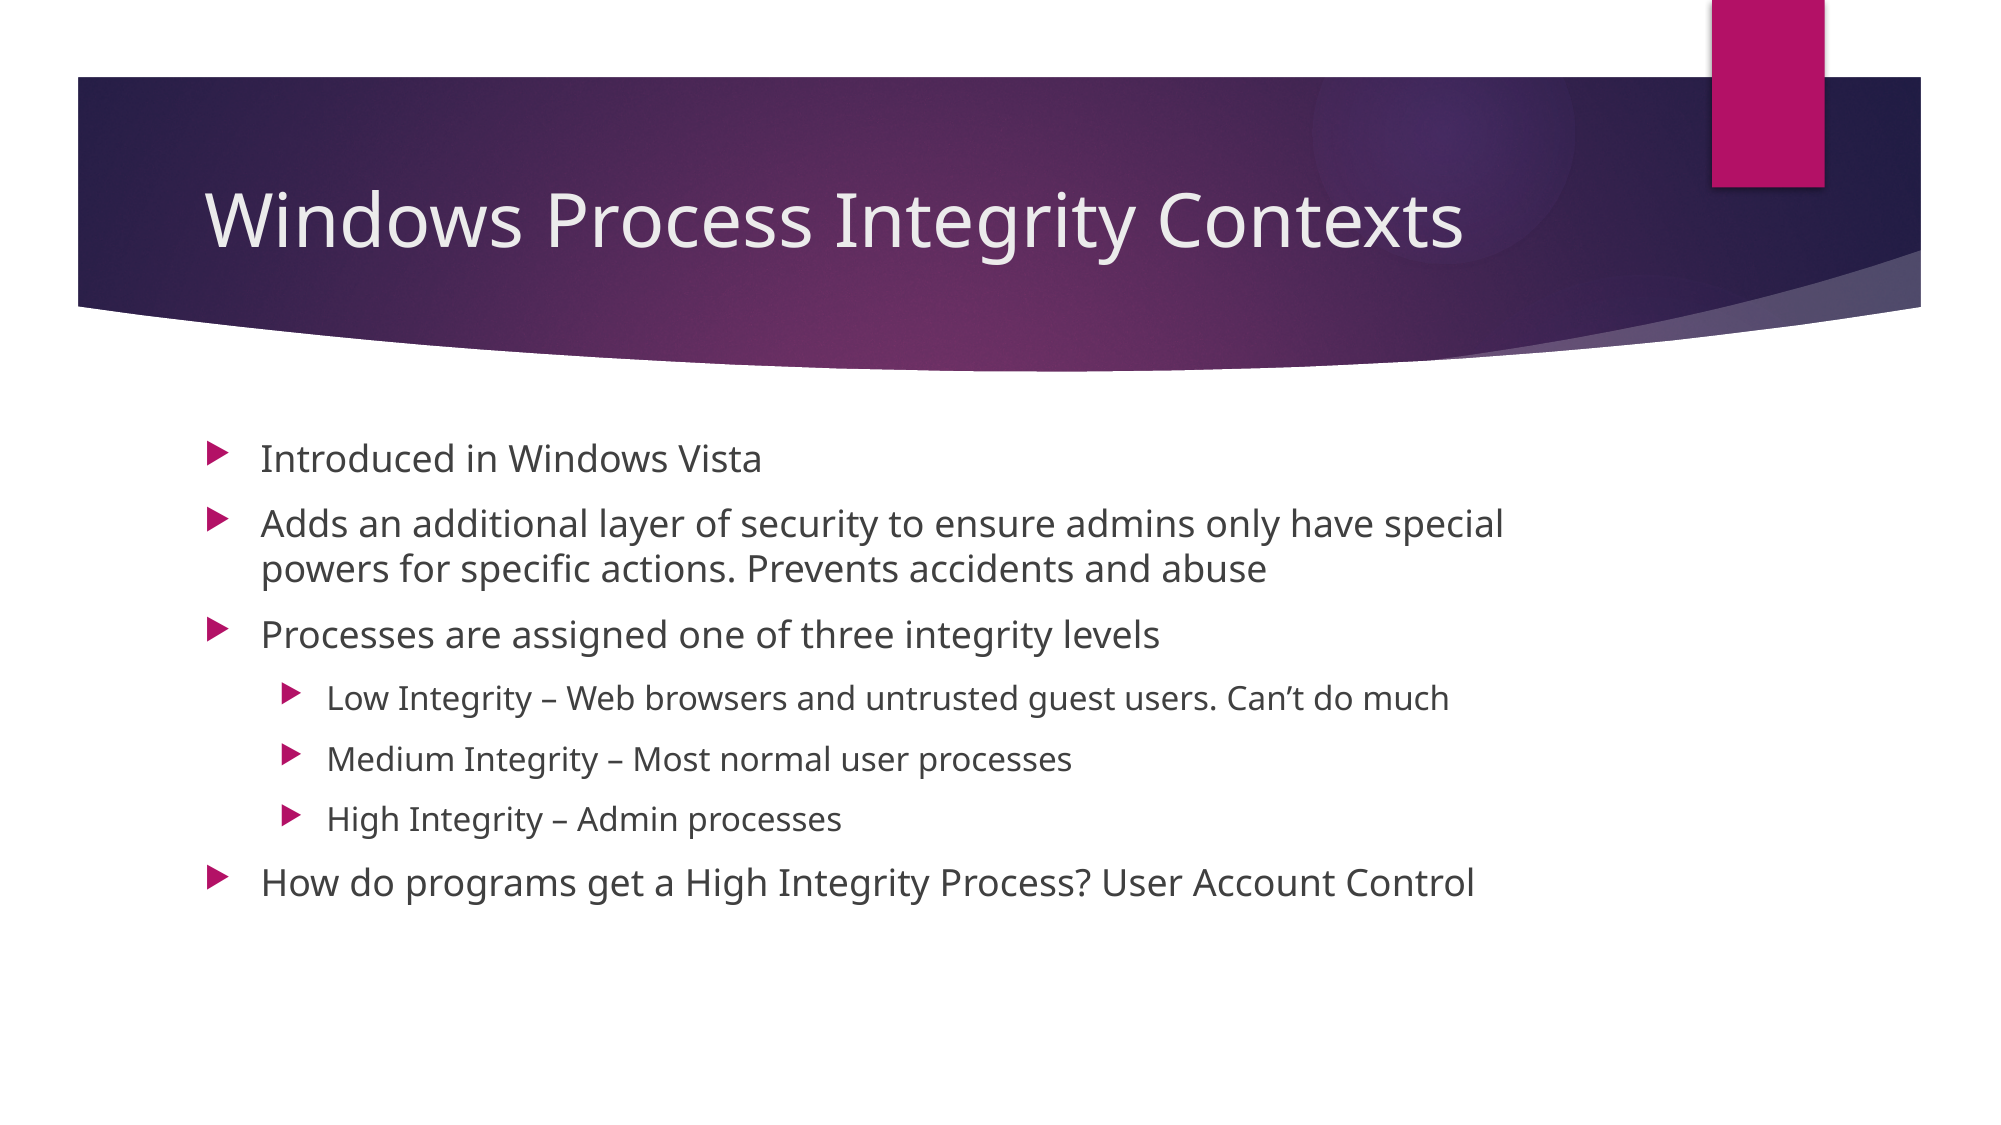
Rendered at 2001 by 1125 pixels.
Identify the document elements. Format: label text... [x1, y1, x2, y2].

title Now what? [1467, 300, 1788, 358]
picture [79, 78, 1920, 371]
title Windows Process Integrity Contexts [189, 159, 1627, 276]
list Introduced in Windows Vista Adds an additional layer of security to ensure admins only have special powers for specific actions. Prevents accidents and abuse Processes are assigned one of three integrity levels Low Integrity – Web browsers and untrusted guest users. Can’t do much Medium Integrity – Most normal user processes High Integrity – Admin processes How do programs get a High Integrity Process? User Account Control [189, 427, 1638, 988]
